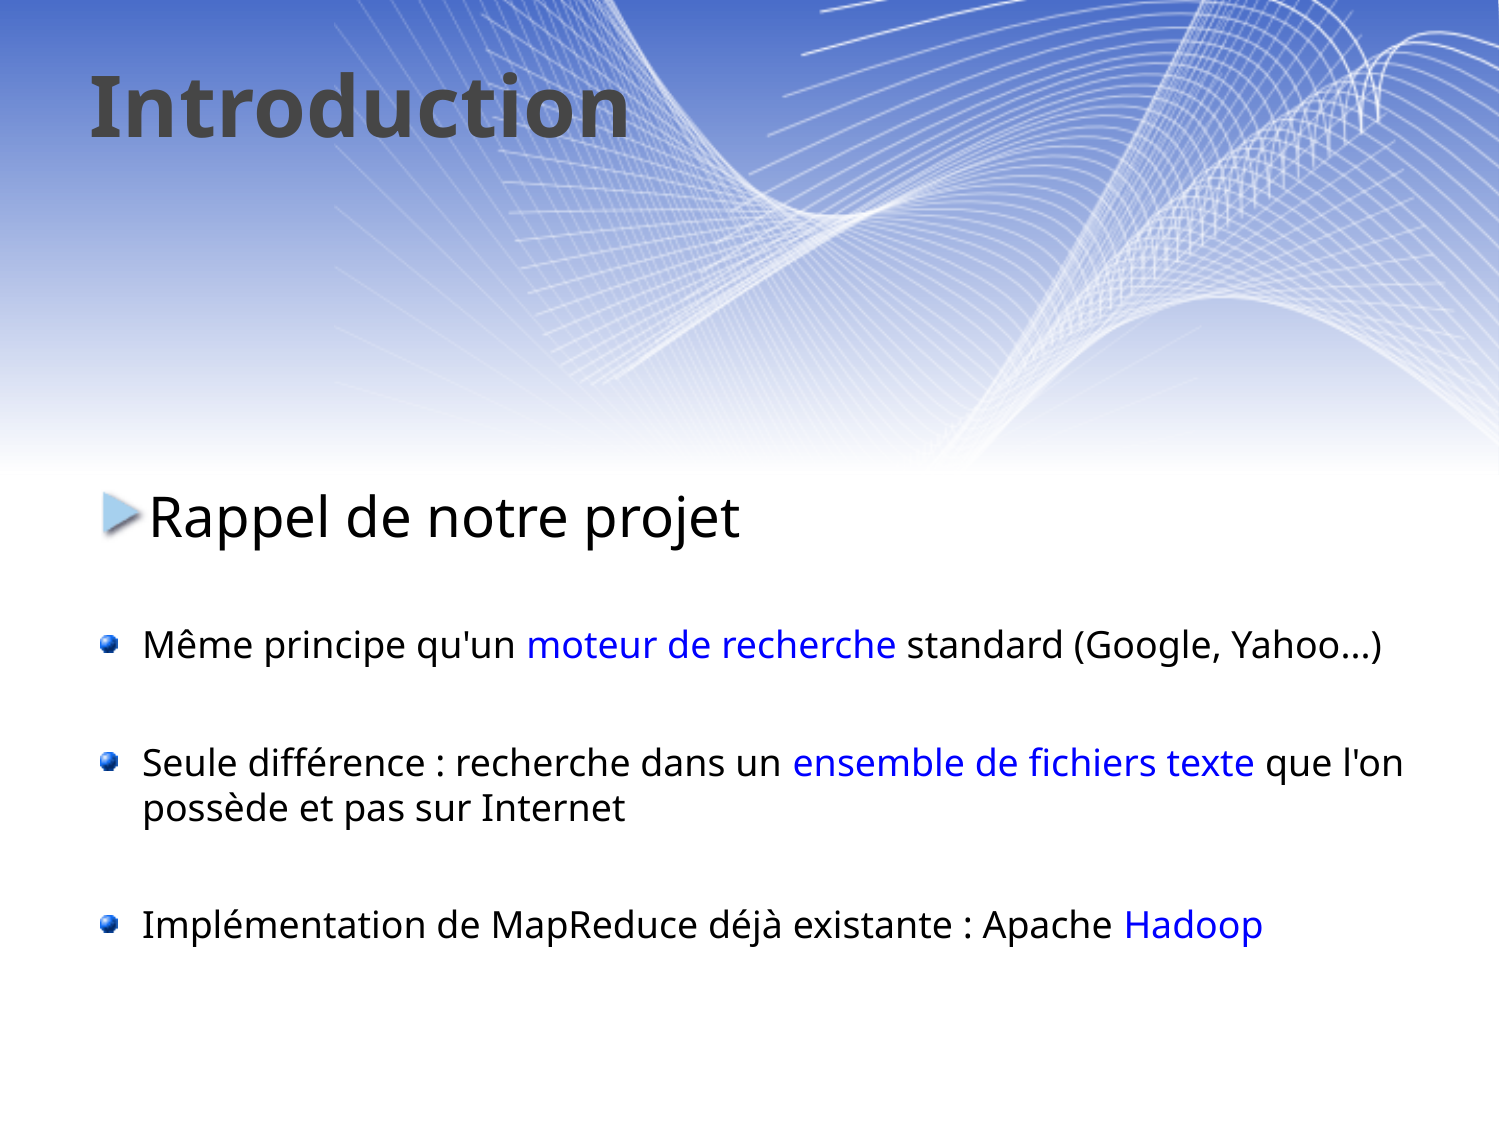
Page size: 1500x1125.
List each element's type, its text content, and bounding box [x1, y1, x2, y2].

picture [334, 0, 1500, 1021]
list Rappel de notre projet Même principe qu'un moteur de recherche standard (Google, Yahoo...) Seule différence : recherche dans un ensemble de fichiers texte que l'on possède et pas sur Internet Implémentation de MapReduce déjà existante : Apache Hadoop [67, 474, 1465, 1040]
title Introduction [75, 45, 1425, 233]
